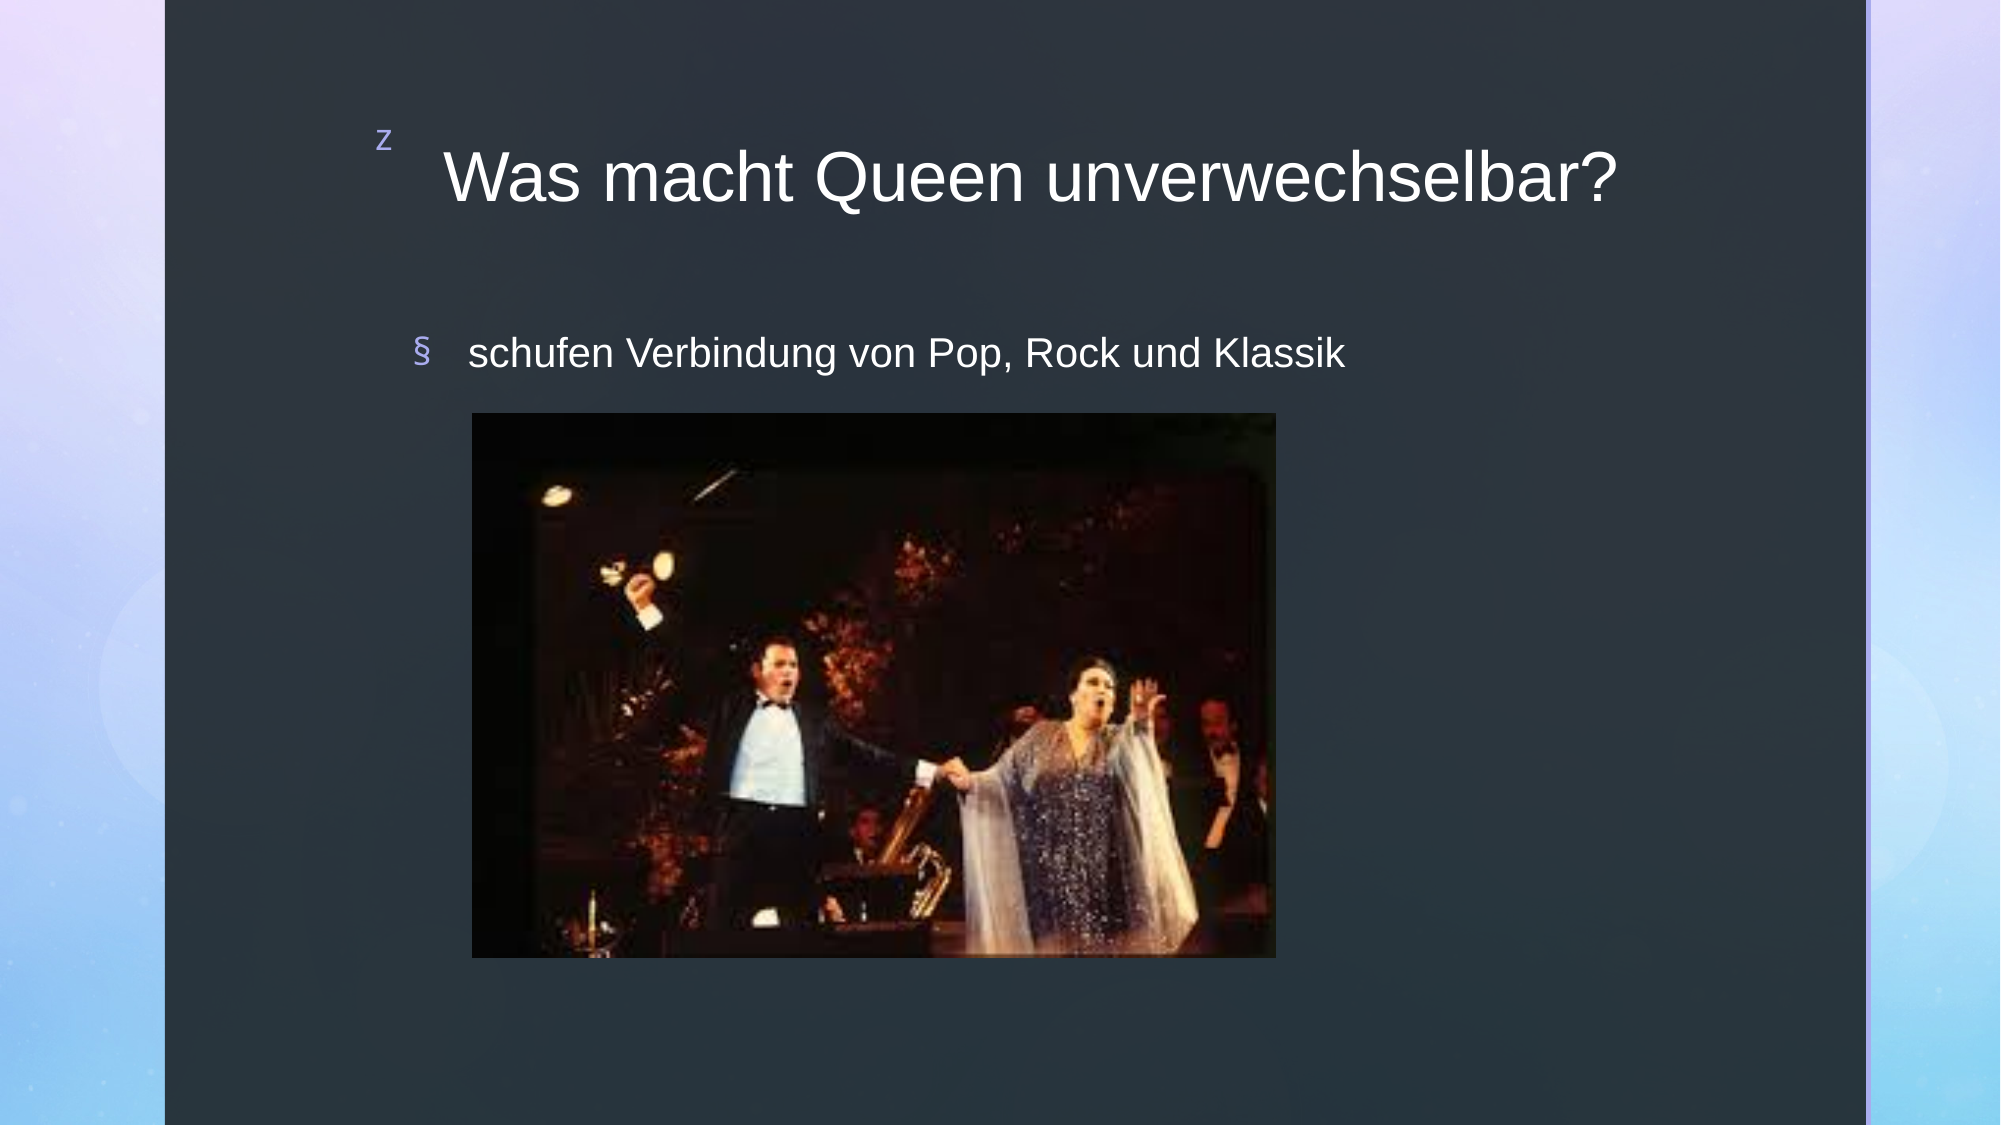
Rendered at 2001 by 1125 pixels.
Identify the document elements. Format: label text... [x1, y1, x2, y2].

picture [0, 0, 164, 1125]
picture [472, 413, 1276, 958]
list schufen Verbindung von Pop, Rock und Klassik [395, 259, 1675, 432]
picture [1871, 0, 2001, 1125]
title Was macht Queen unverwechselbar? [428, 132, 1734, 310]
